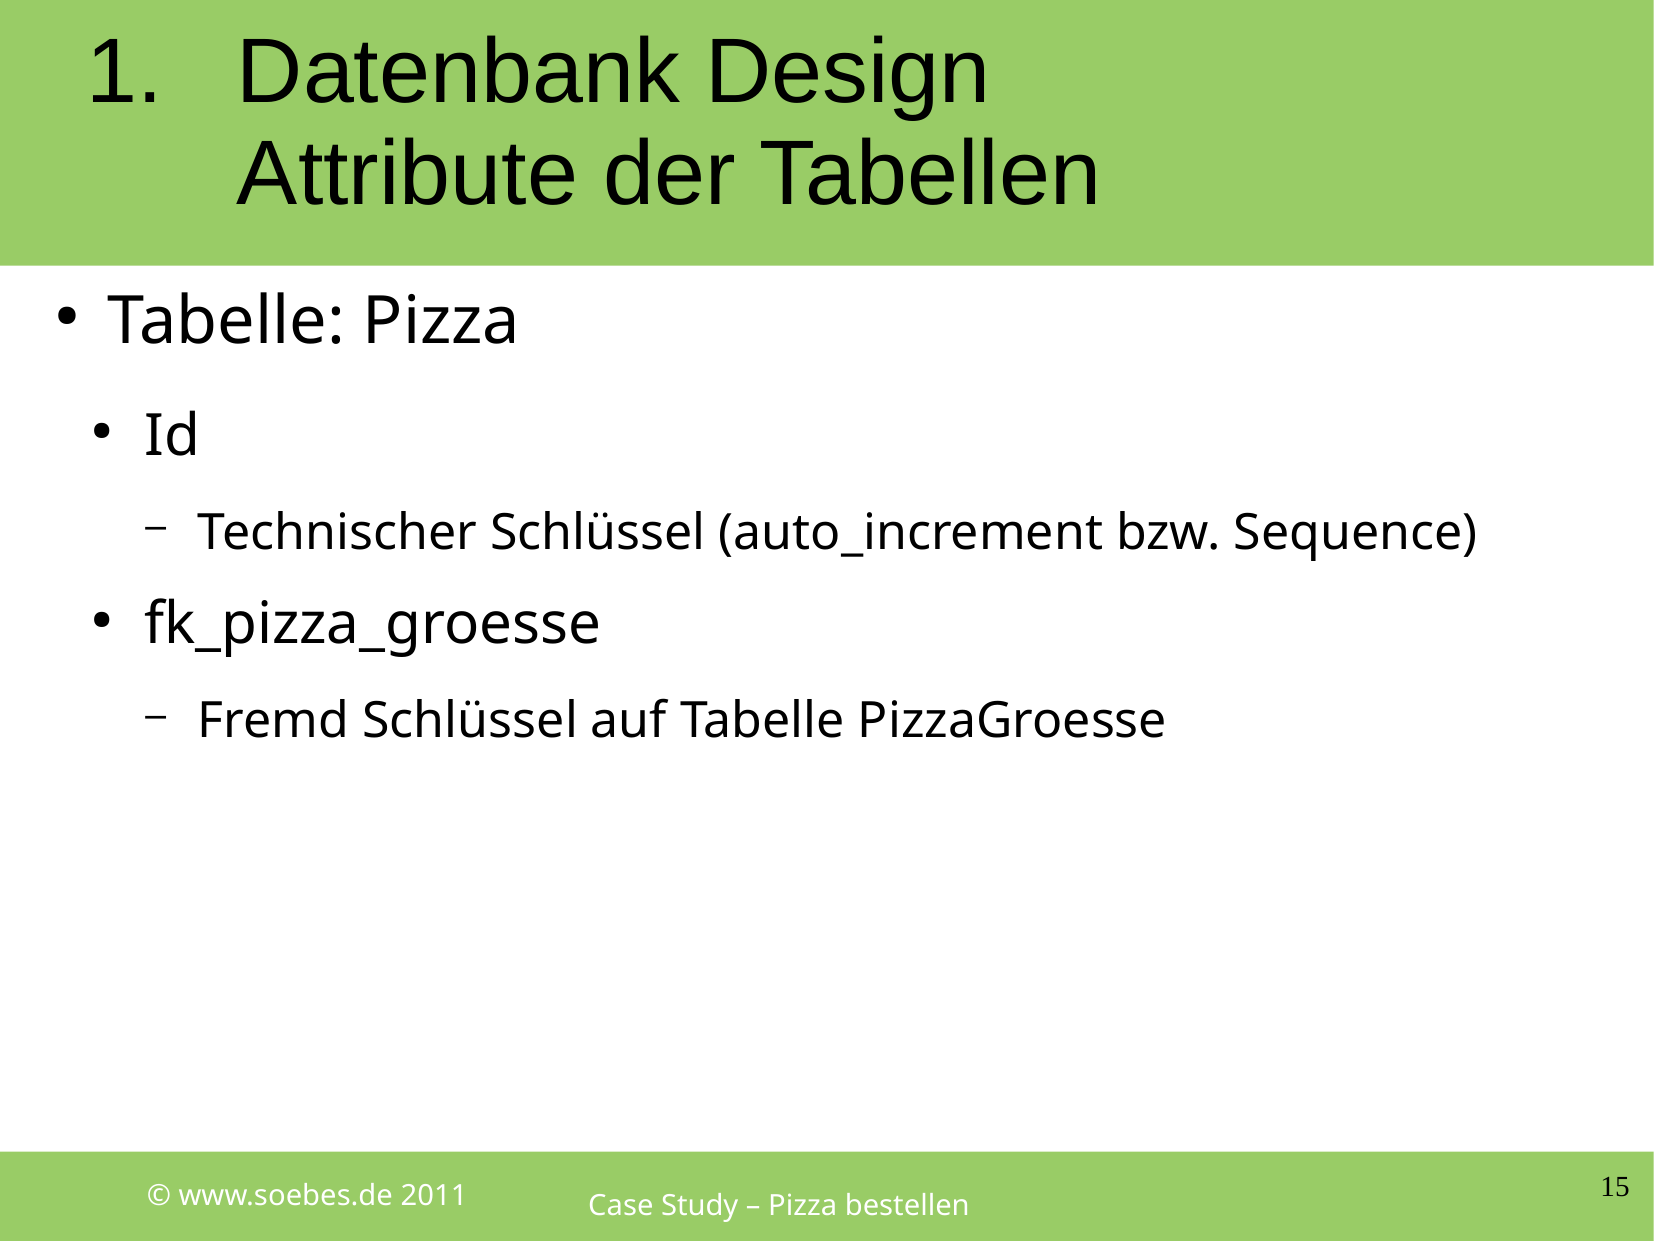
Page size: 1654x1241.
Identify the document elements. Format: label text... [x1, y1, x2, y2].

title 1. Datenbank Design Attribute der Tabellen [86, 17, 1576, 226]
list Tabelle: Pizza Id Technischer Schlüssel (auto_increment bzw. Sequence) fk_pizza_groesse Fremd Schlüssel auf Tabelle PizzaGroesse [37, 272, 1613, 1091]
